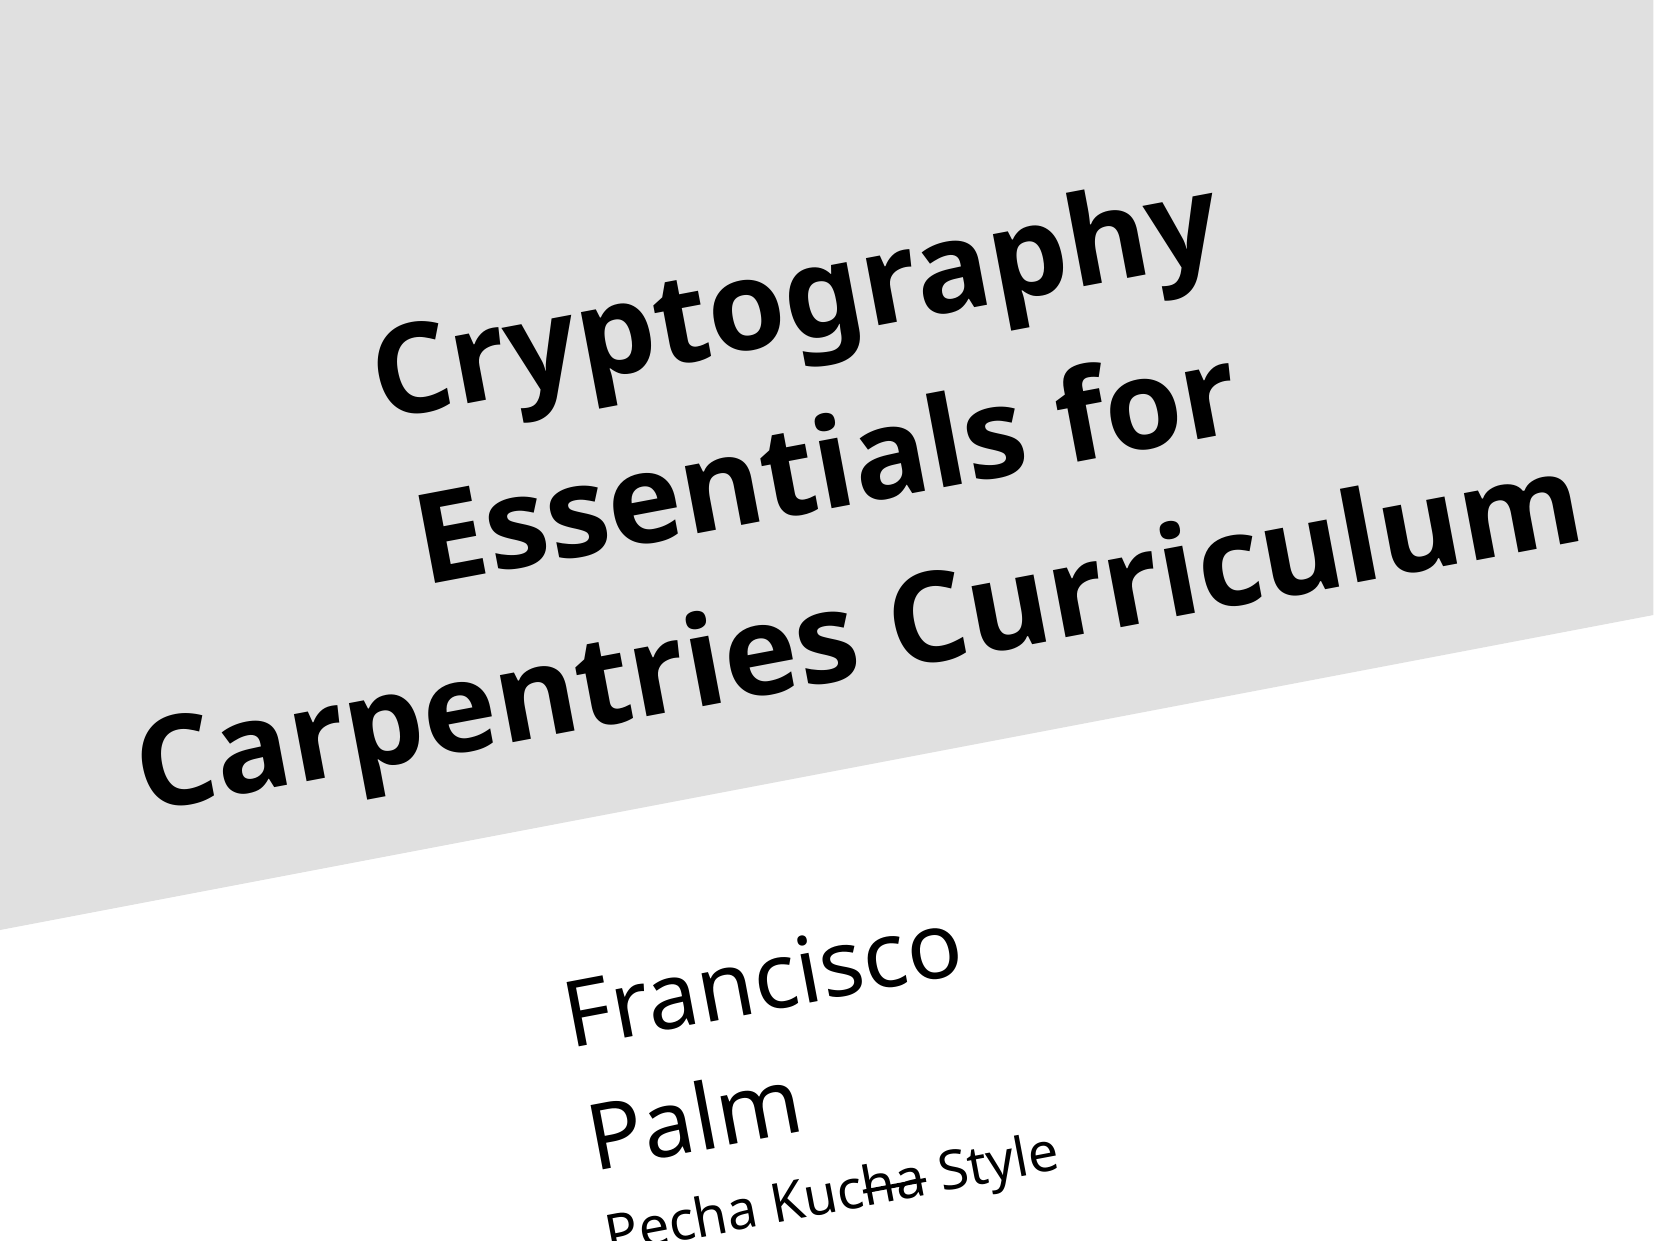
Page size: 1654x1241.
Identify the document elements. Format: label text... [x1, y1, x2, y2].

title Cryptography Essentials for Carpentries Curriculum [52, 99, 1599, 821]
text_box Francisco Palm Pecha Kucha Style [536, 826, 1211, 1135]
text_box [100, 637, 1556, 1040]
